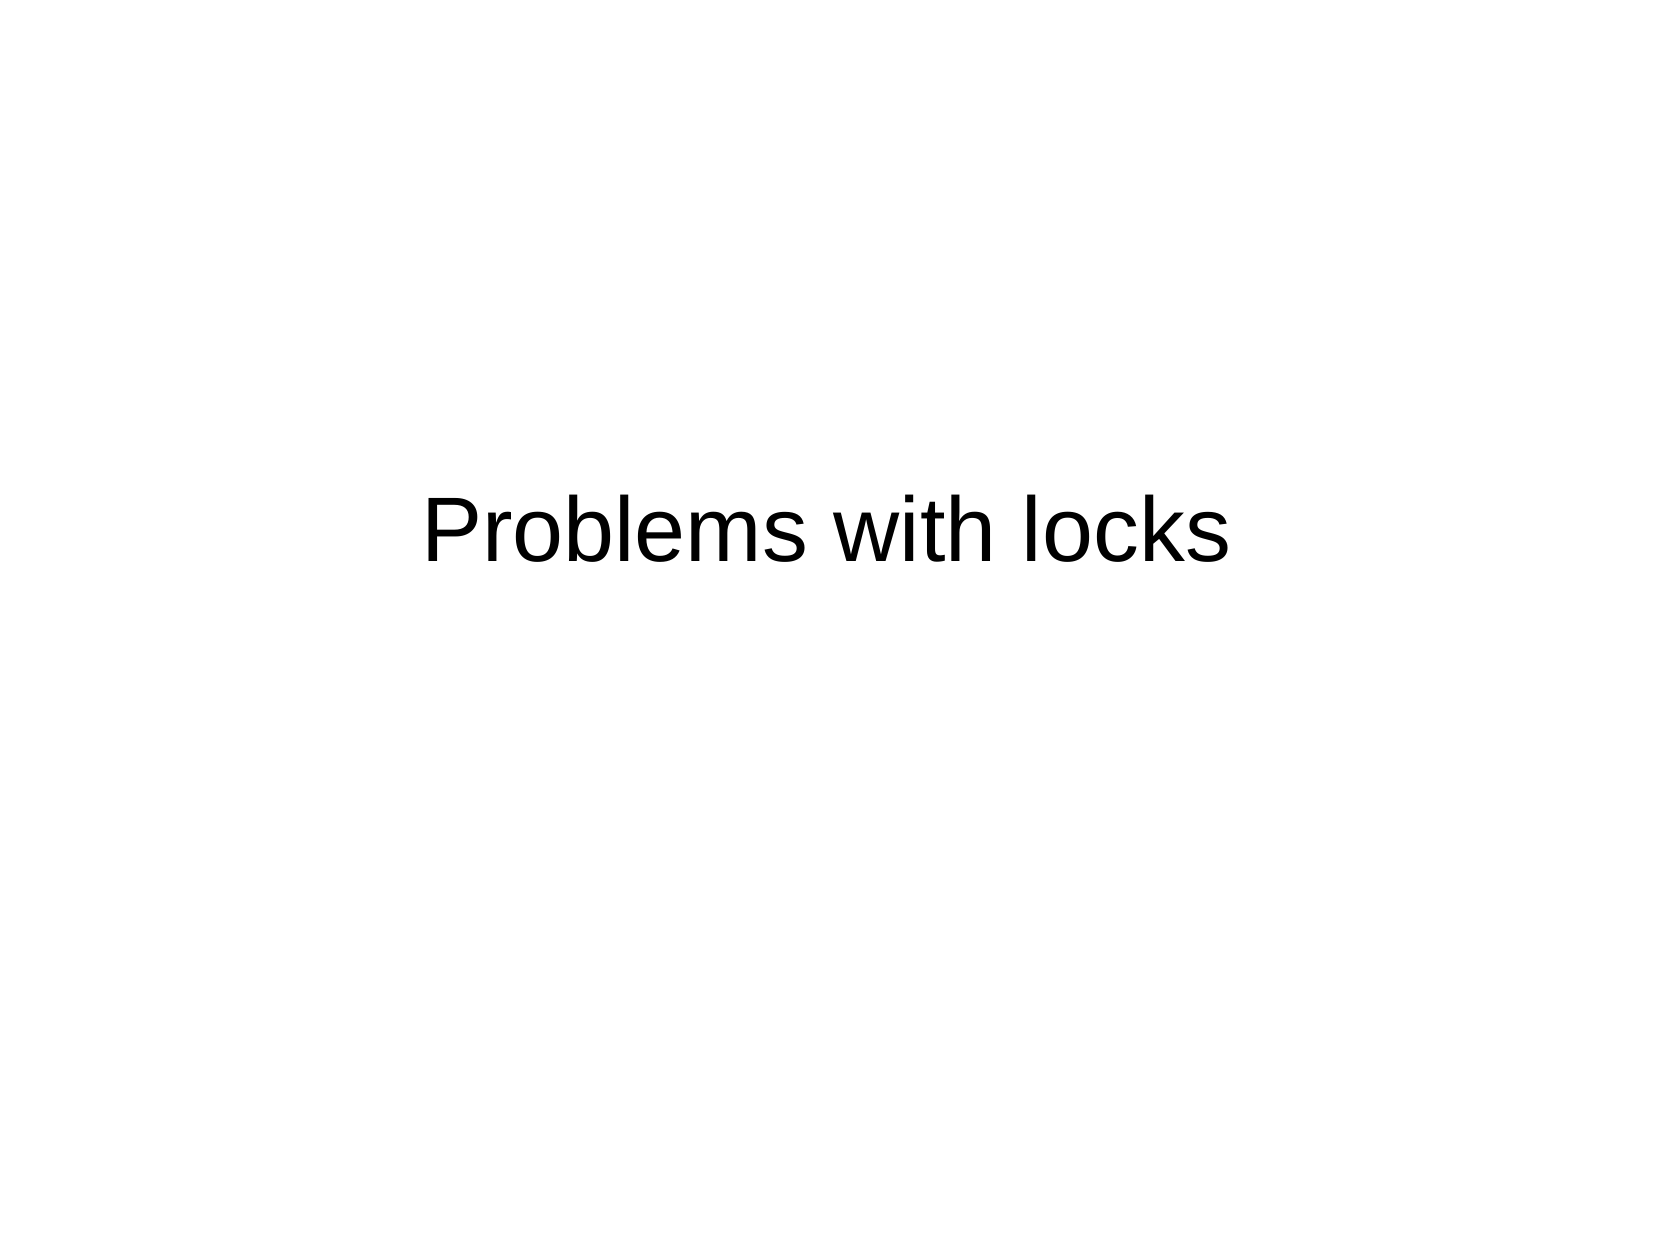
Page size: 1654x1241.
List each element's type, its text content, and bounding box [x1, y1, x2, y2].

subtitle Problems with locks [82, 49, 1571, 1010]
